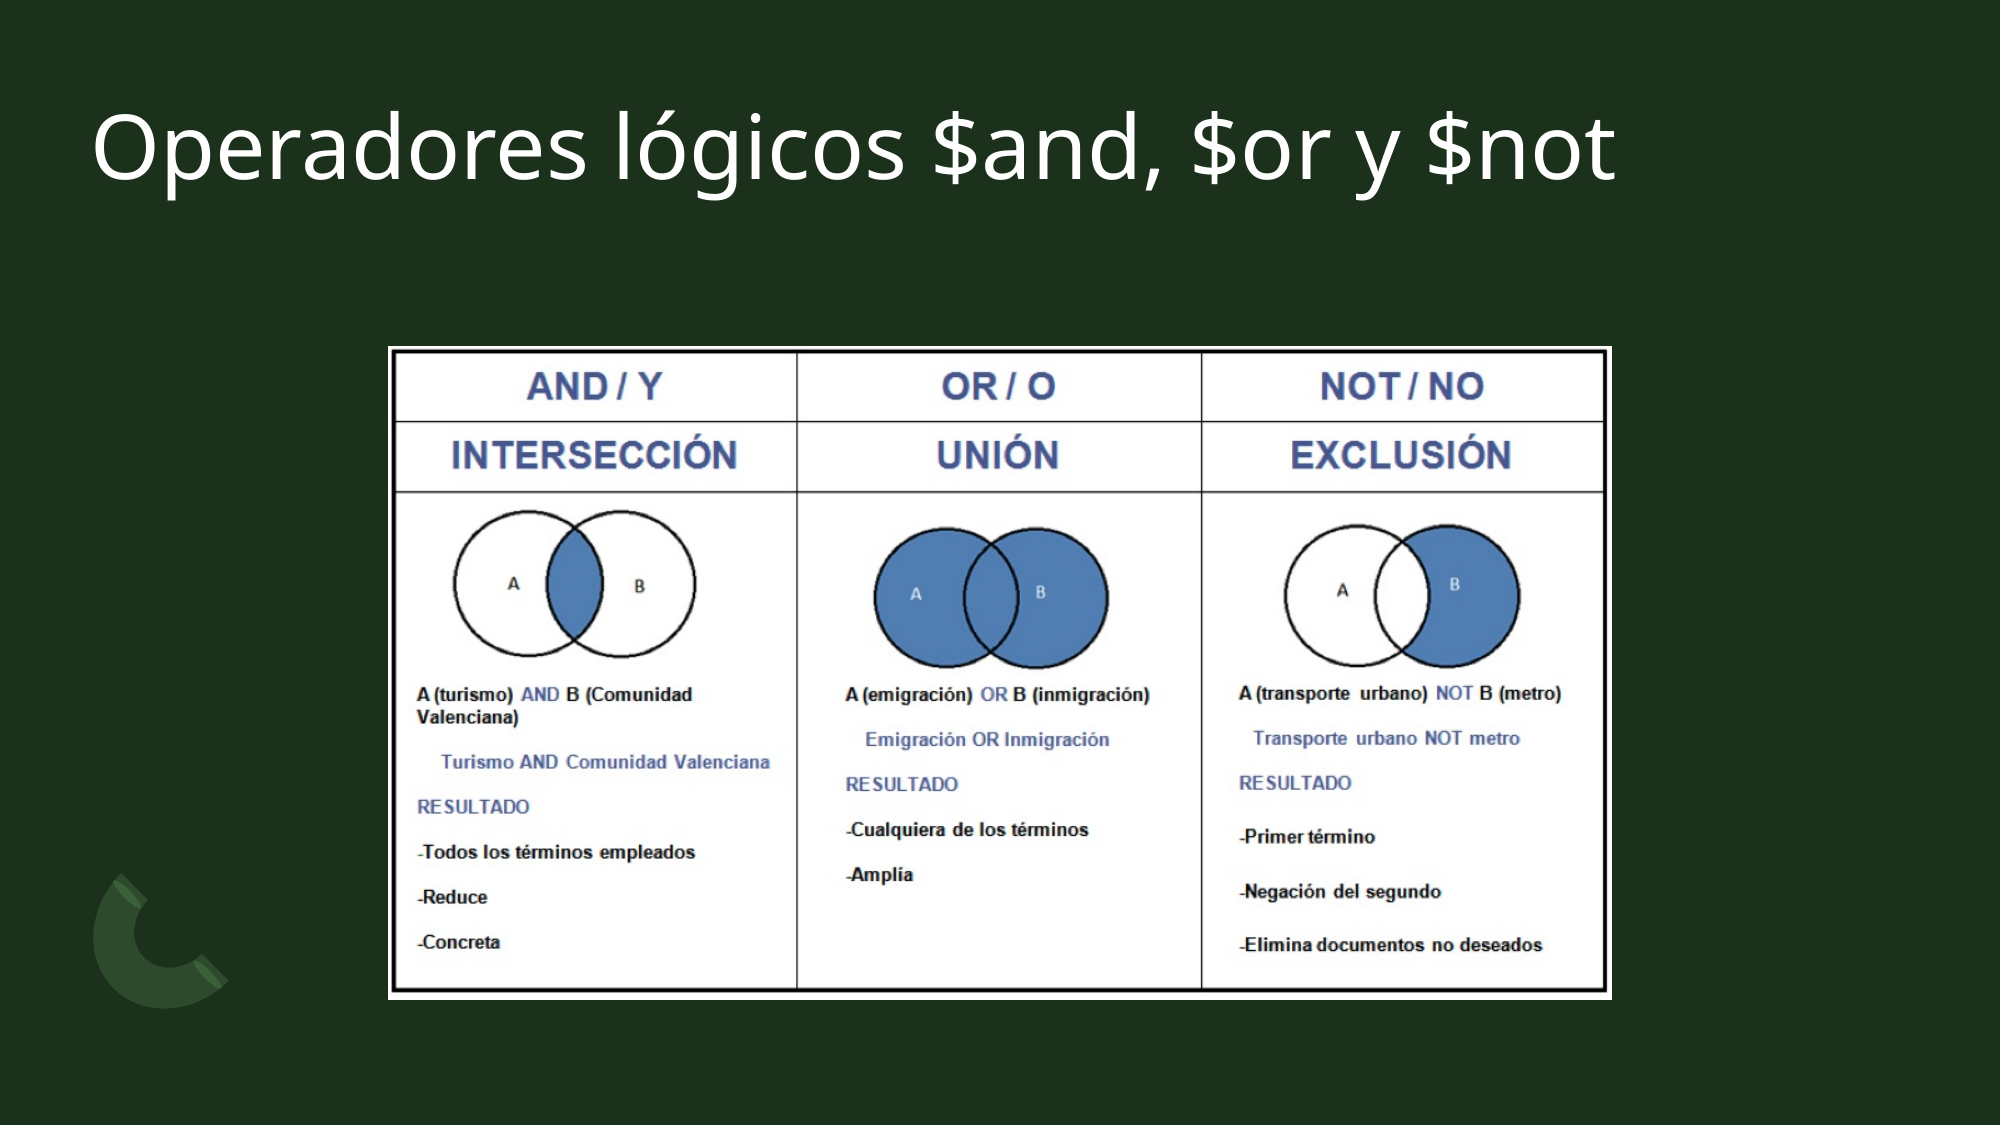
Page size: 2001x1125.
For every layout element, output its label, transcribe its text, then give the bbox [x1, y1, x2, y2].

picture [388, 346, 1612, 1000]
title Operadores lógicos $and, $or y $not [90, 90, 1910, 309]
